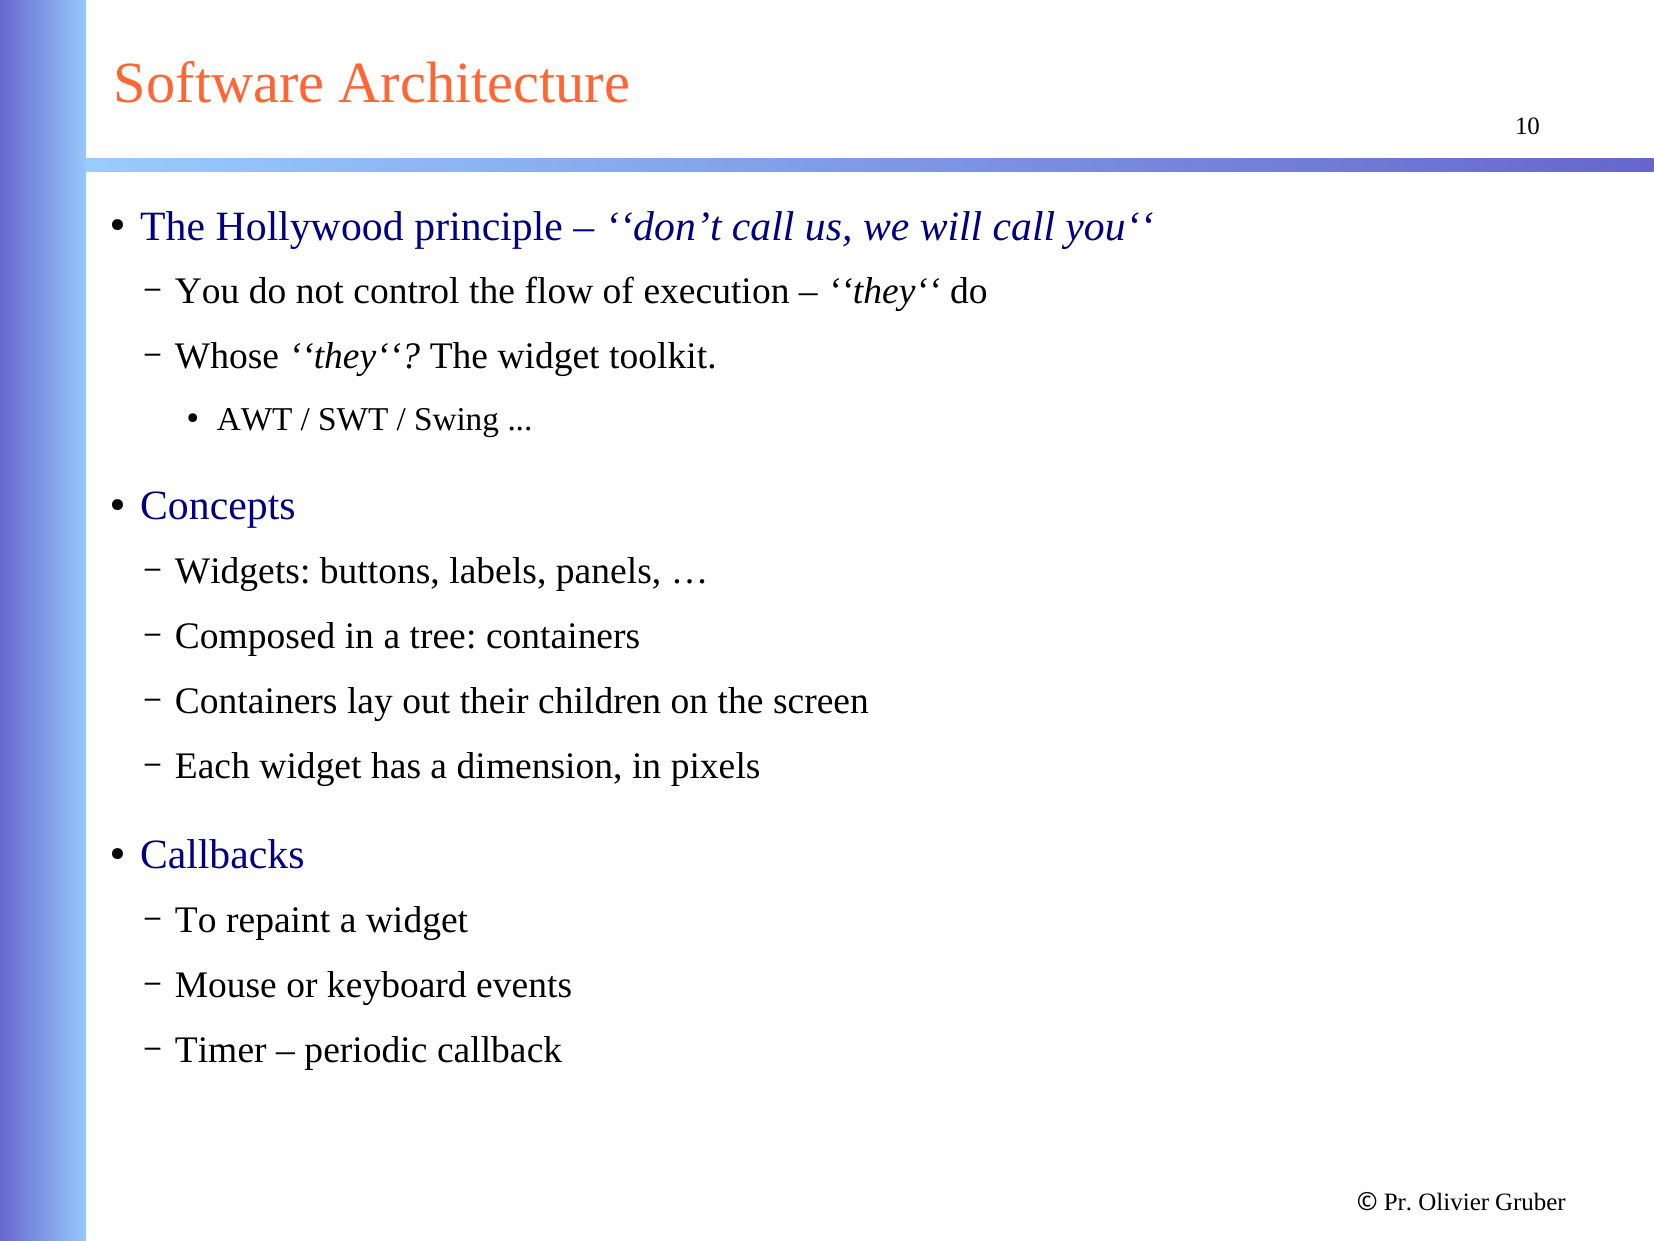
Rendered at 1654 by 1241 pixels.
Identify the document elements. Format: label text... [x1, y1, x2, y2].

title Software Architecture [113, 15, 1526, 150]
list The Hollywood principle – ‘‘don’t call us, we will call you‘‘ You do not control the flow of execution – ‘‘they‘‘ do Whose ‘‘they‘‘? The widget toolkit. AWT / SWT / Swing ... Concepts Widgets: buttons, labels, panels, … Composed in a tree: containers Containers lay out their children on the screen Each widget has a dimension, in pixels Callbacks To repaint a widget Mouse or keyboard events Timer – periodic callback [92, 203, 1626, 1071]
